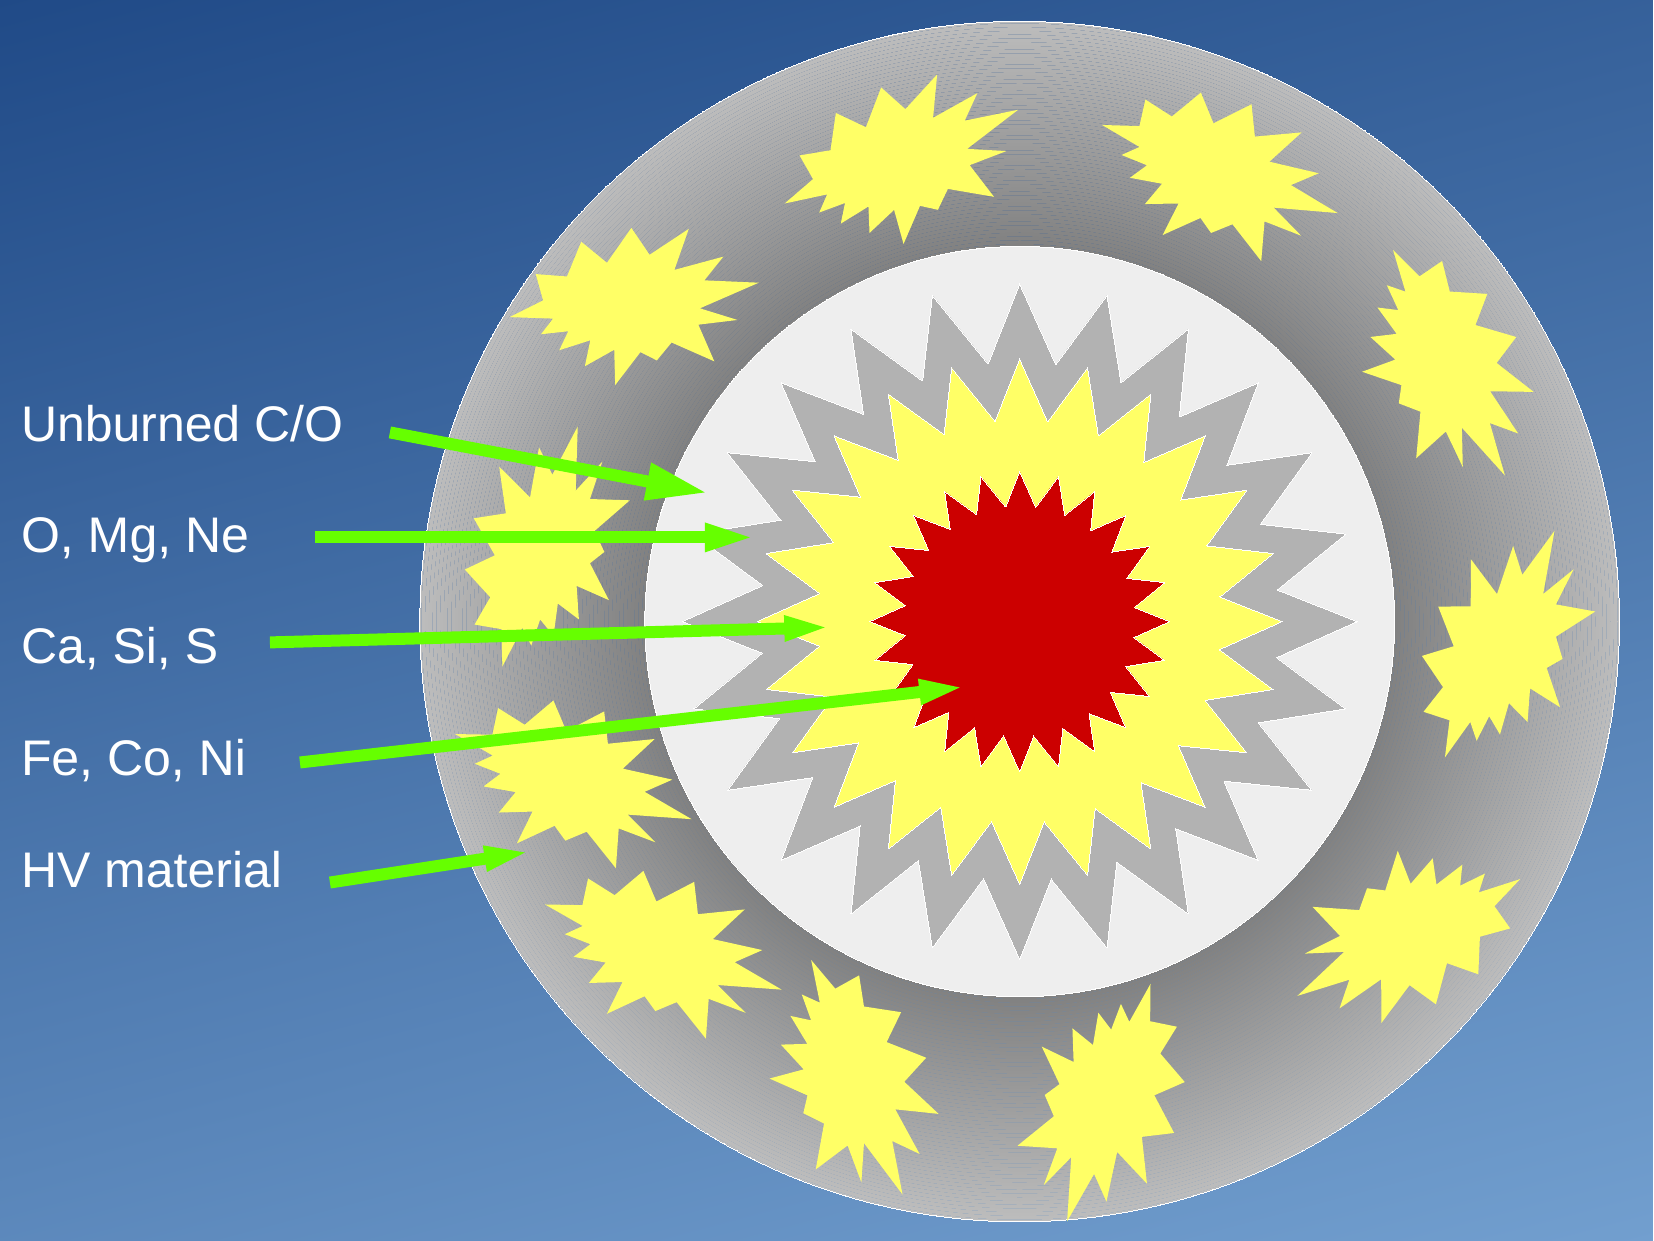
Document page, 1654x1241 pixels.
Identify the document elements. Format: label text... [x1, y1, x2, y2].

text_box [464, 21, 1620, 1222]
text_box Unburned C/O O, Mg, Ne Ca, Si, S Fe, Co, Ni HV material [21, 395, 696, 913]
